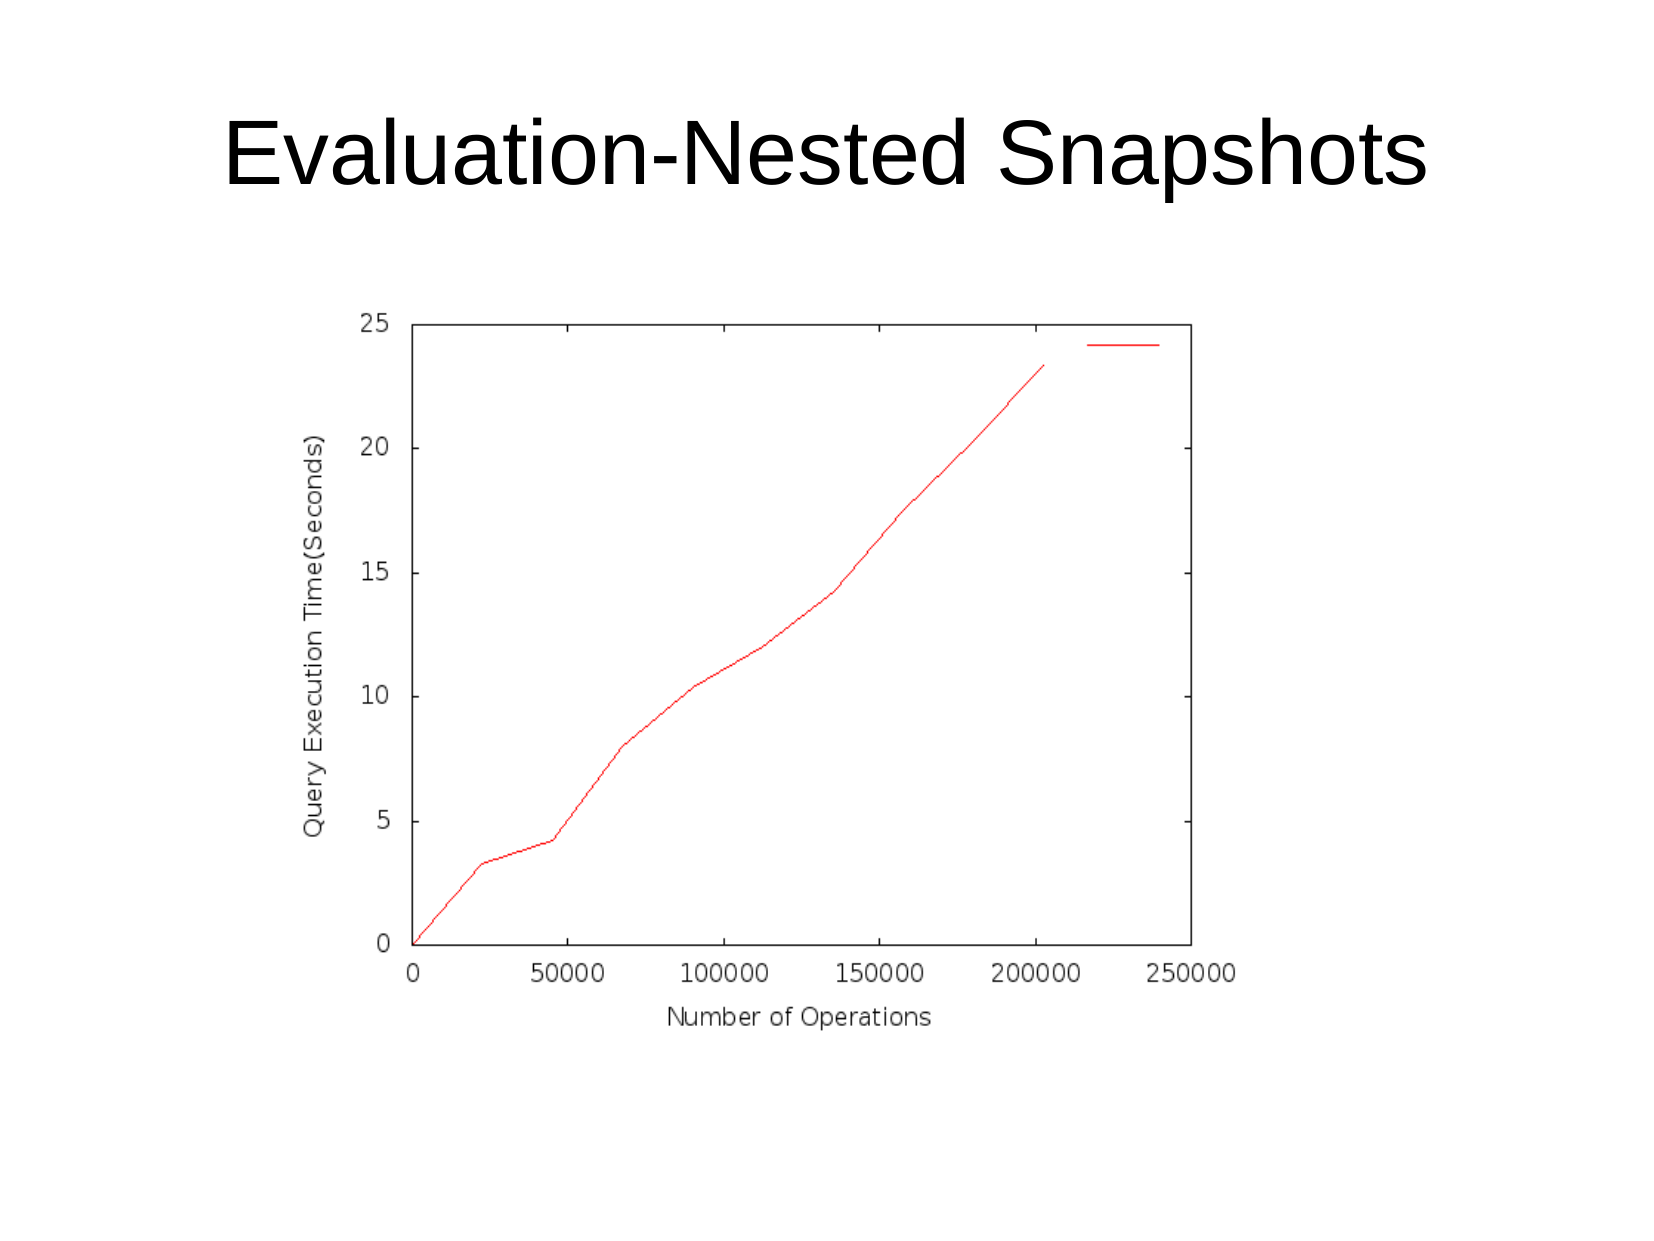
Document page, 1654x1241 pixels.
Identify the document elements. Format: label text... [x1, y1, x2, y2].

picture [295, 290, 1241, 1041]
title Evaluation-Nested Snapshots [82, 68, 1571, 237]
